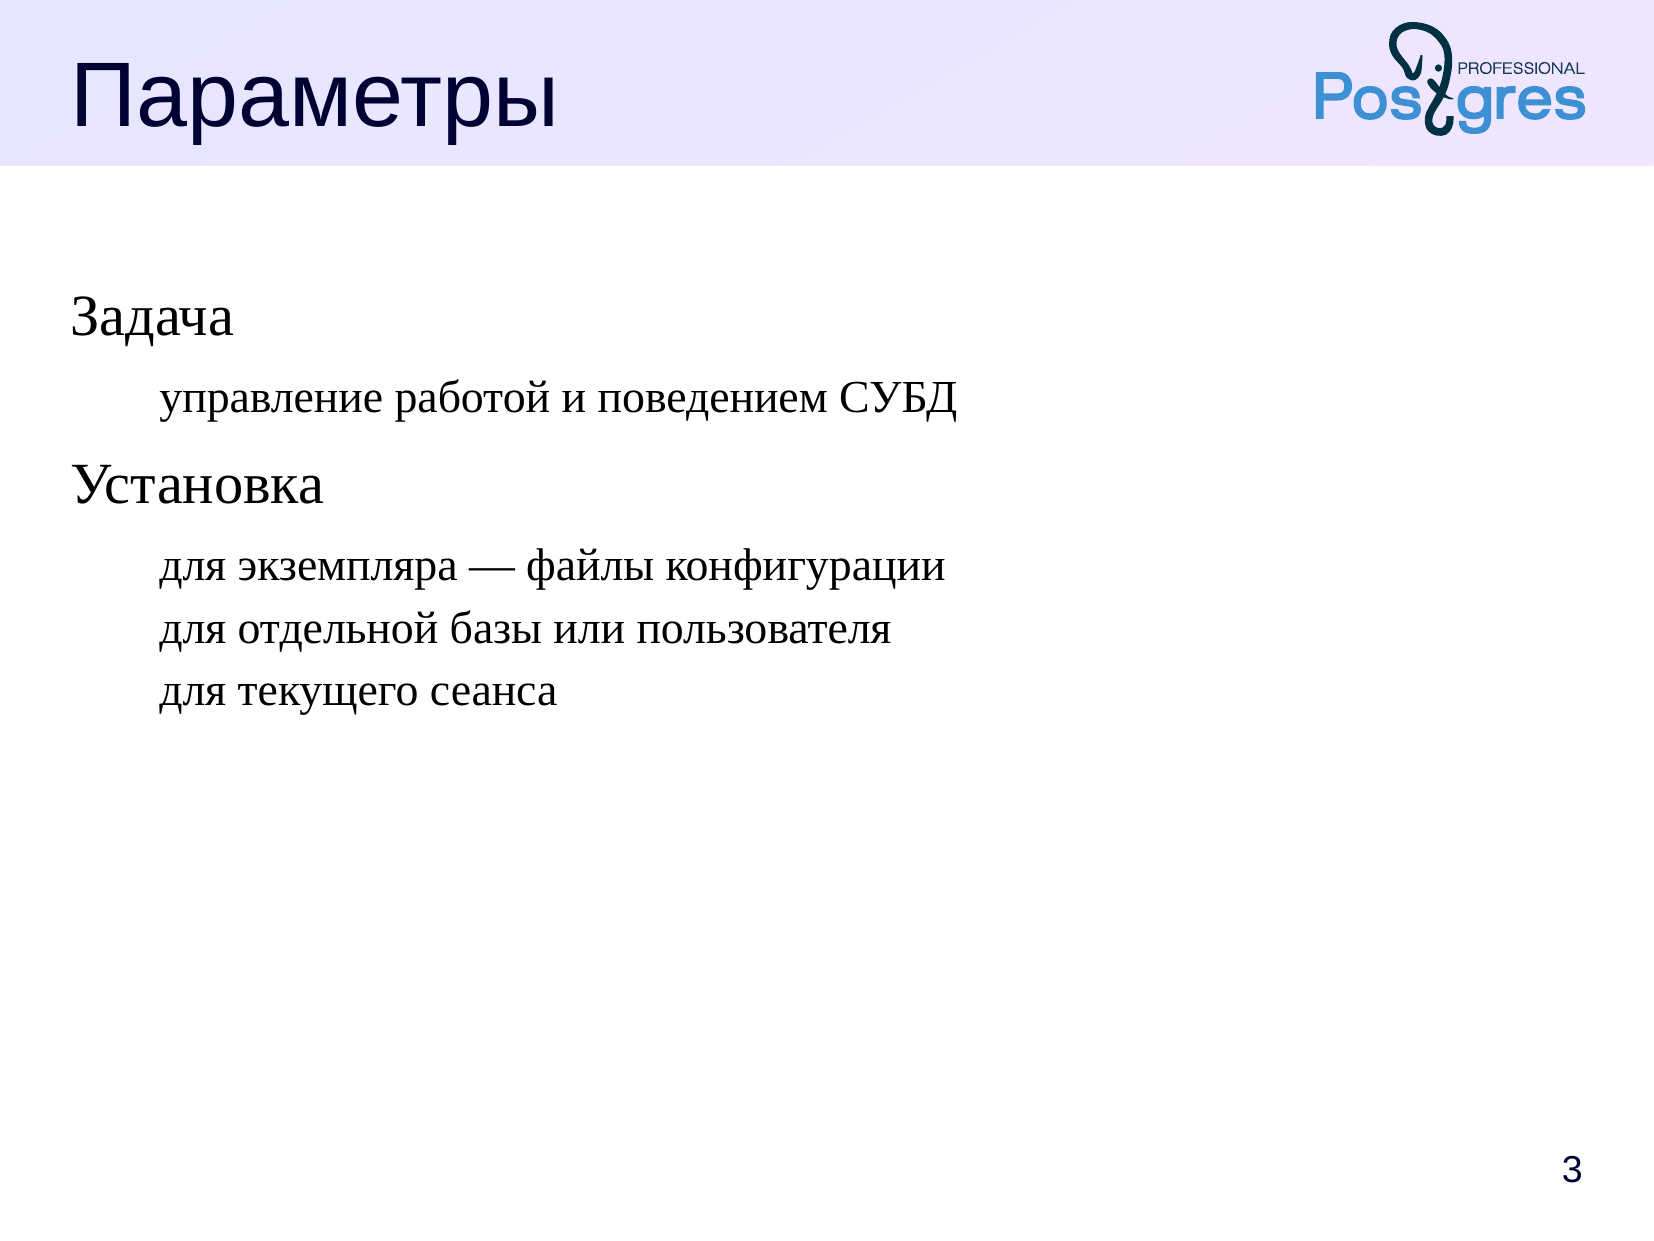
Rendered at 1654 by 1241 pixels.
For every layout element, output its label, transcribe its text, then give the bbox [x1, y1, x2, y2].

list Задача управление работой и поведением СУБД Установка для экземпляра — файлы конфигурации для отдельной базы или пользователя для текущего сеанса [70, 283, 1583, 1141]
title Параметры [70, 43, 1241, 147]
